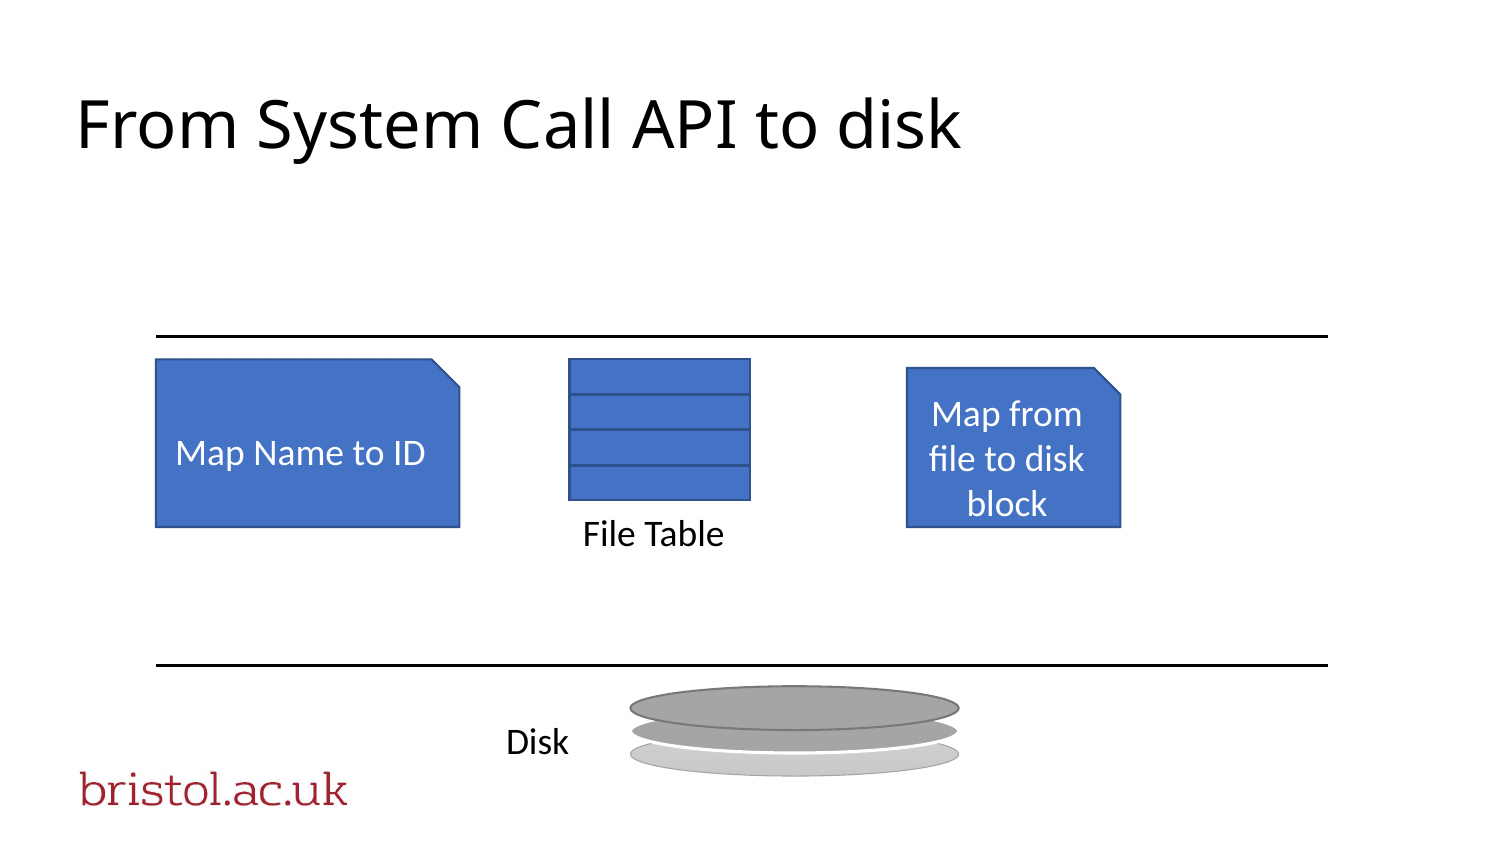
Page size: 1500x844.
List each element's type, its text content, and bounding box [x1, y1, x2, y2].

title From System Call API to disk [60, 44, 1440, 209]
text_box Map Name to ID [155, 359, 460, 528]
text_box File Table [567, 501, 742, 563]
text_box [570, 466, 750, 500]
text_box [630, 686, 959, 777]
text_box [570, 359, 750, 394]
text_box [570, 395, 750, 429]
text_box Disk [491, 709, 586, 770]
text_box Map from file to disk block [907, 367, 1121, 528]
text_box [570, 430, 750, 465]
